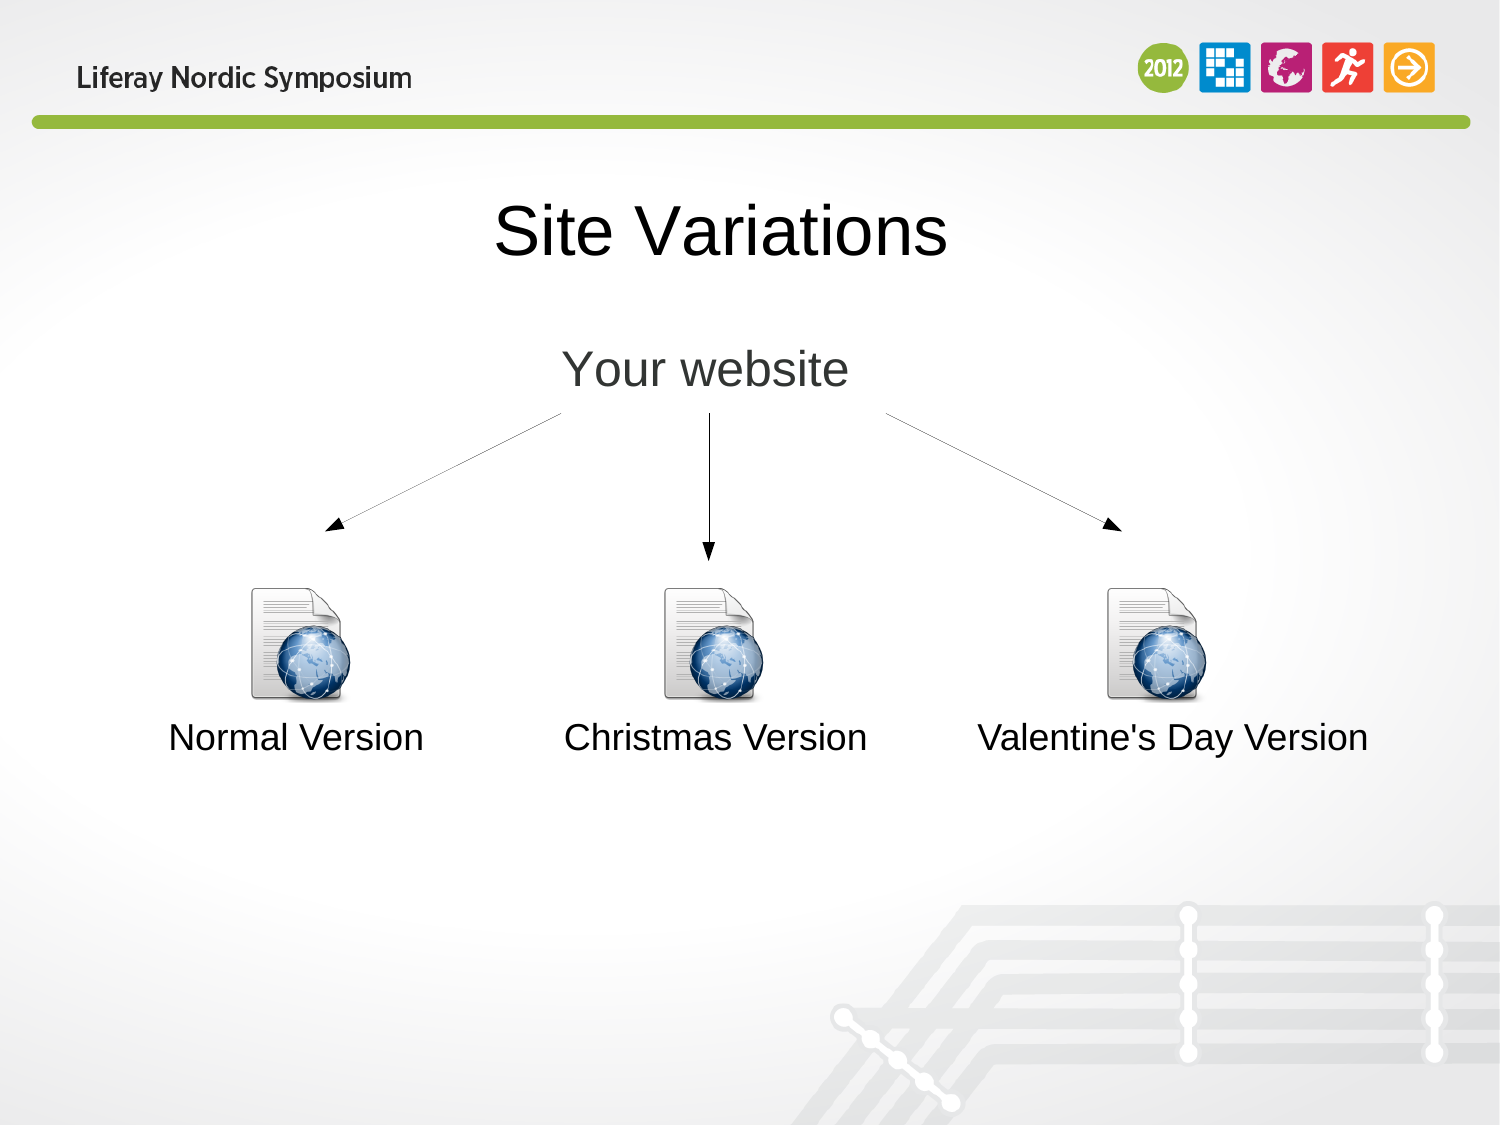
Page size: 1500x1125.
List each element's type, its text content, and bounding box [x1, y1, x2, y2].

text_box Normal Version [153, 708, 439, 766]
text_box Christmas Version [549, 708, 883, 766]
title Site Variations [478, 177, 987, 303]
text_box Valentine's Day Version [962, 708, 1384, 766]
picture [0, 0, 1500, 1125]
text_box Your website [561, 336, 884, 408]
